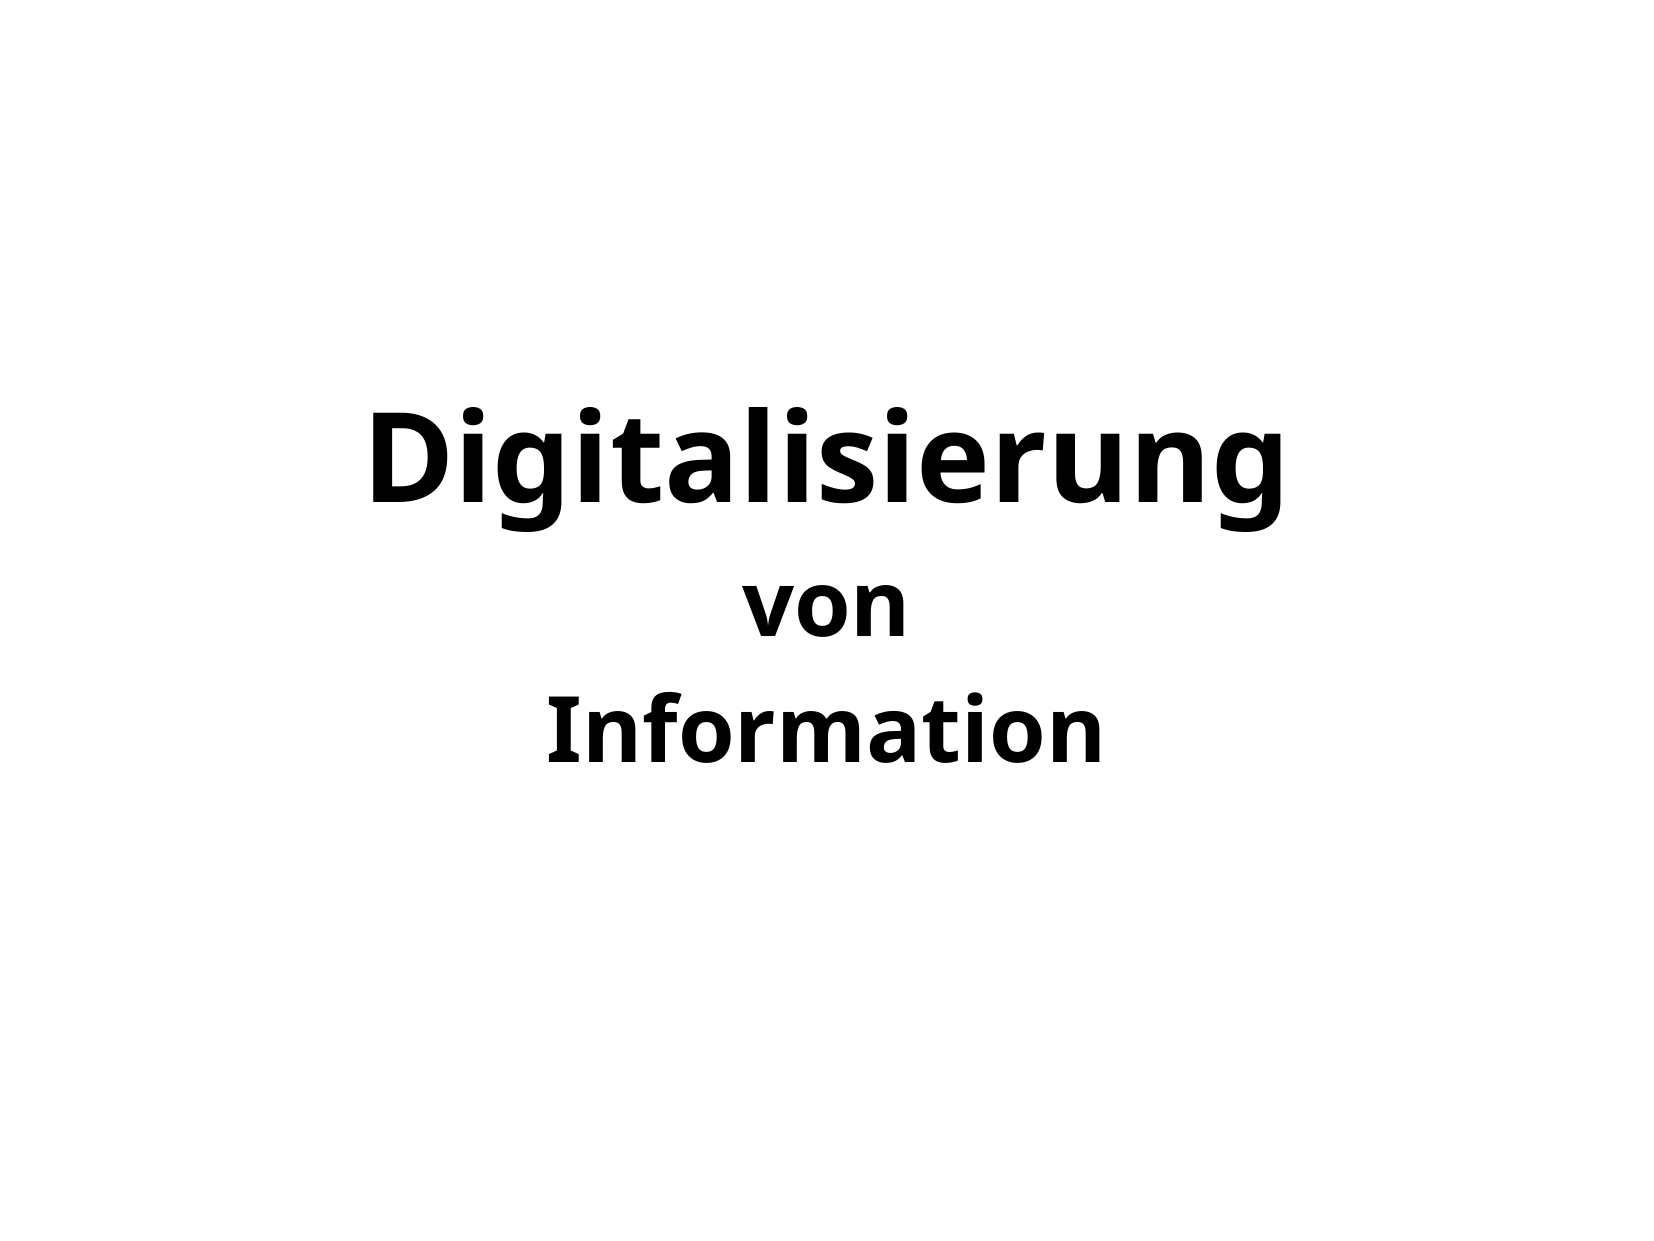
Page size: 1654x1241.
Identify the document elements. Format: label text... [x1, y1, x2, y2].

subtitle Digitalisierung von Information [23, 35, 1630, 1123]
